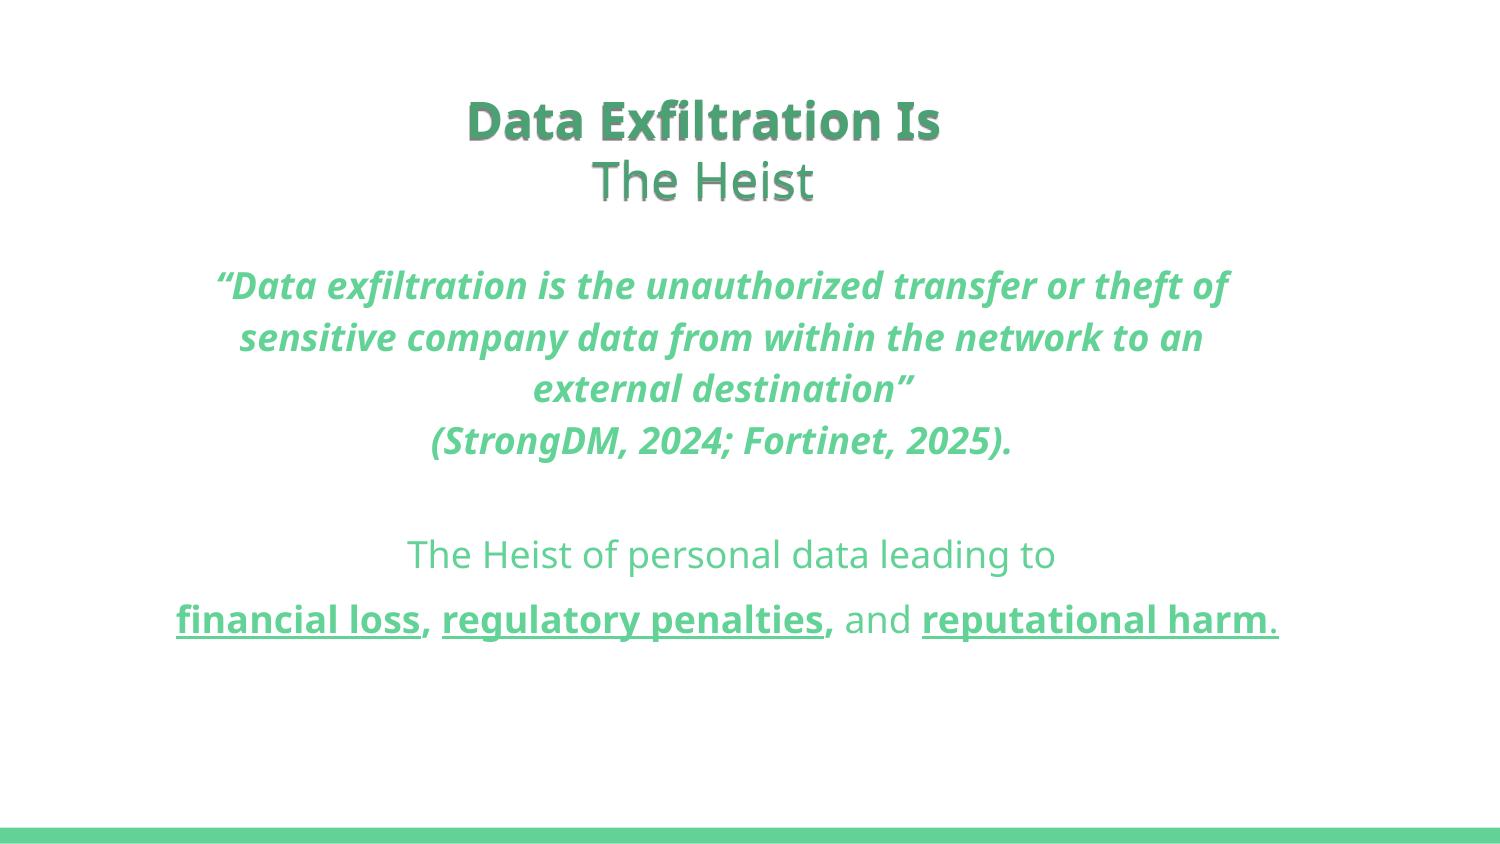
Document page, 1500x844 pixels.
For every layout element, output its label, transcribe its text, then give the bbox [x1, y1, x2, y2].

title Data Exfiltration Is The Heist [354, 72, 1054, 219]
list “Data exfiltration is the unauthorized transfer or theft of sensitive company data from within the network to an external destination” (StrongDM, 2024; Fortinet, 2025). [162, 240, 1283, 488]
text_box The Heist of personal data leading to financial loss, regulatory penalties, and reputational harm. [43, 509, 1411, 656]
